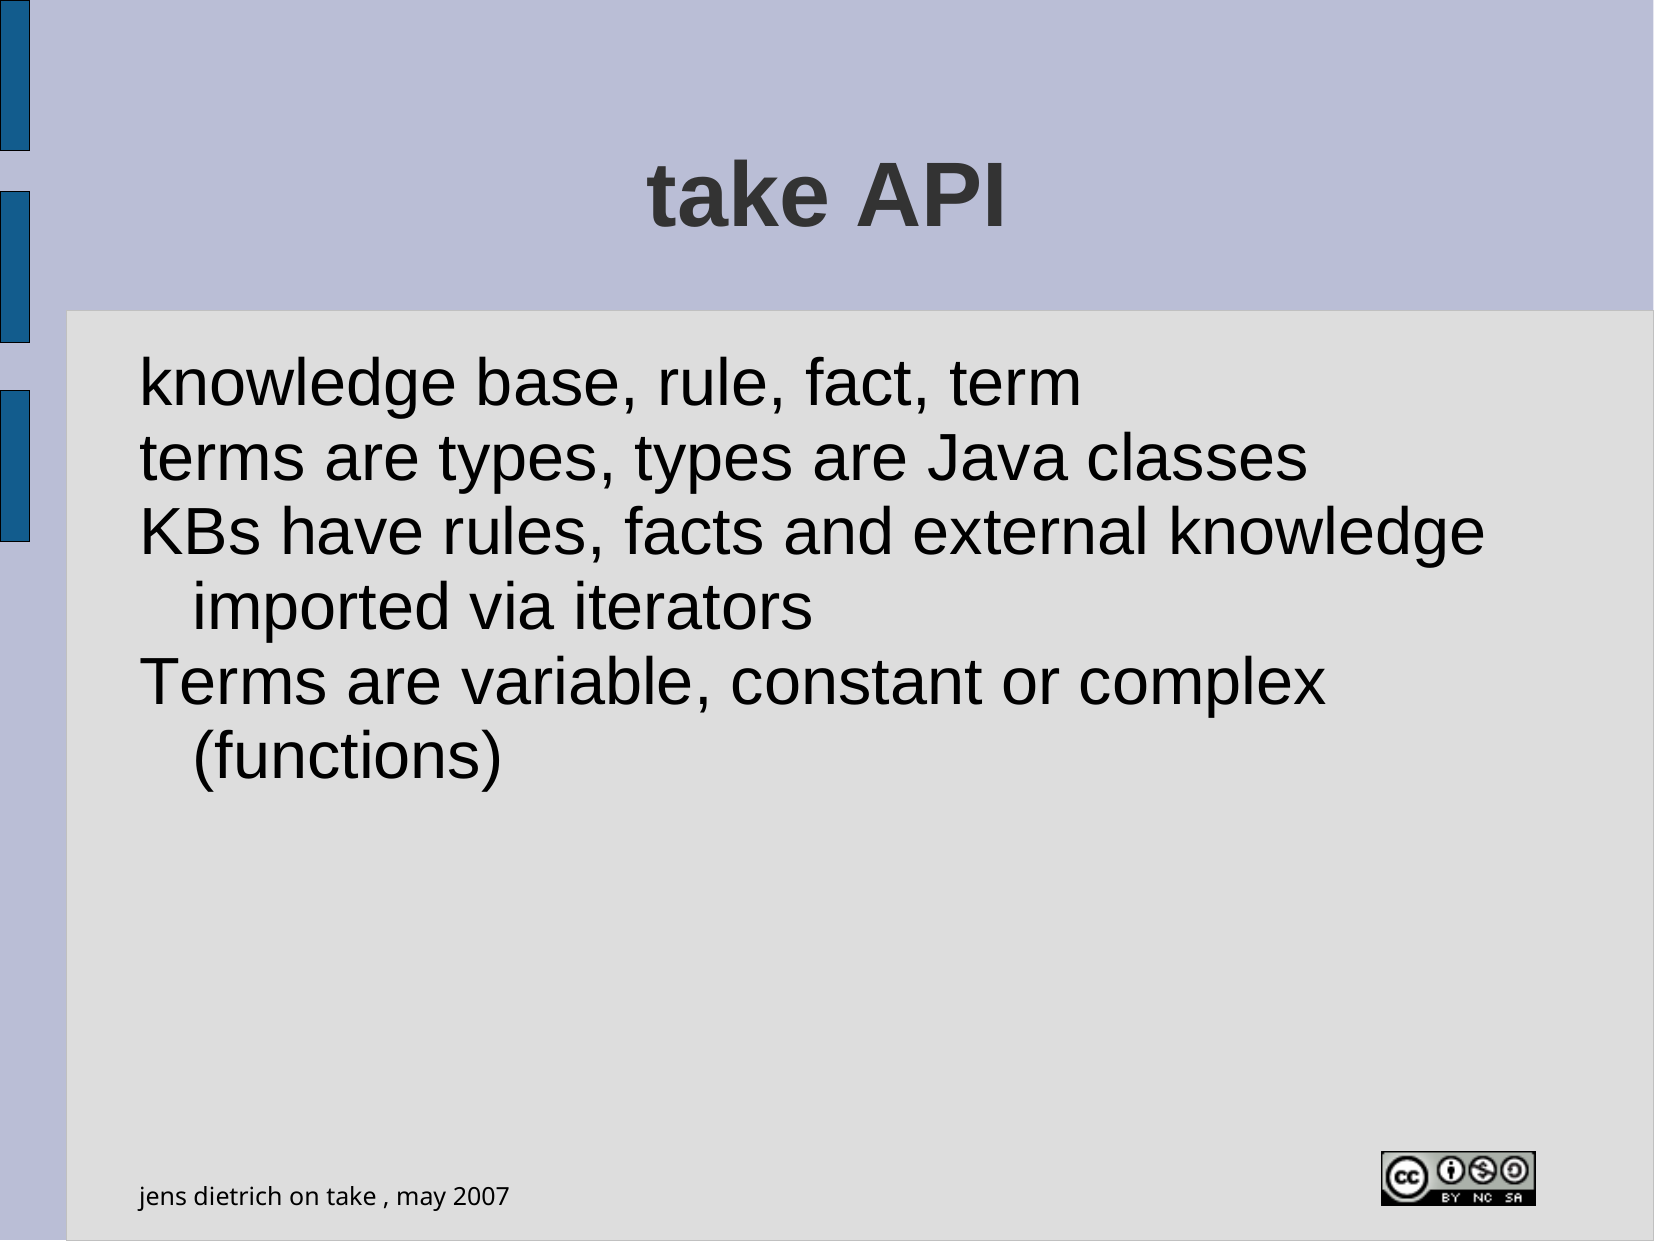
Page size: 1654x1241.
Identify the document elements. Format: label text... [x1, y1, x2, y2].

list knowledge base, rule, fact, term terms are types, types are Java classes KBs have rules, facts and external knowledge imported via iterators Terms are variable, constant or complex (functions) [121, 344, 1534, 1127]
picture [1381, 1151, 1536, 1206]
title take API [121, 91, 1534, 299]
